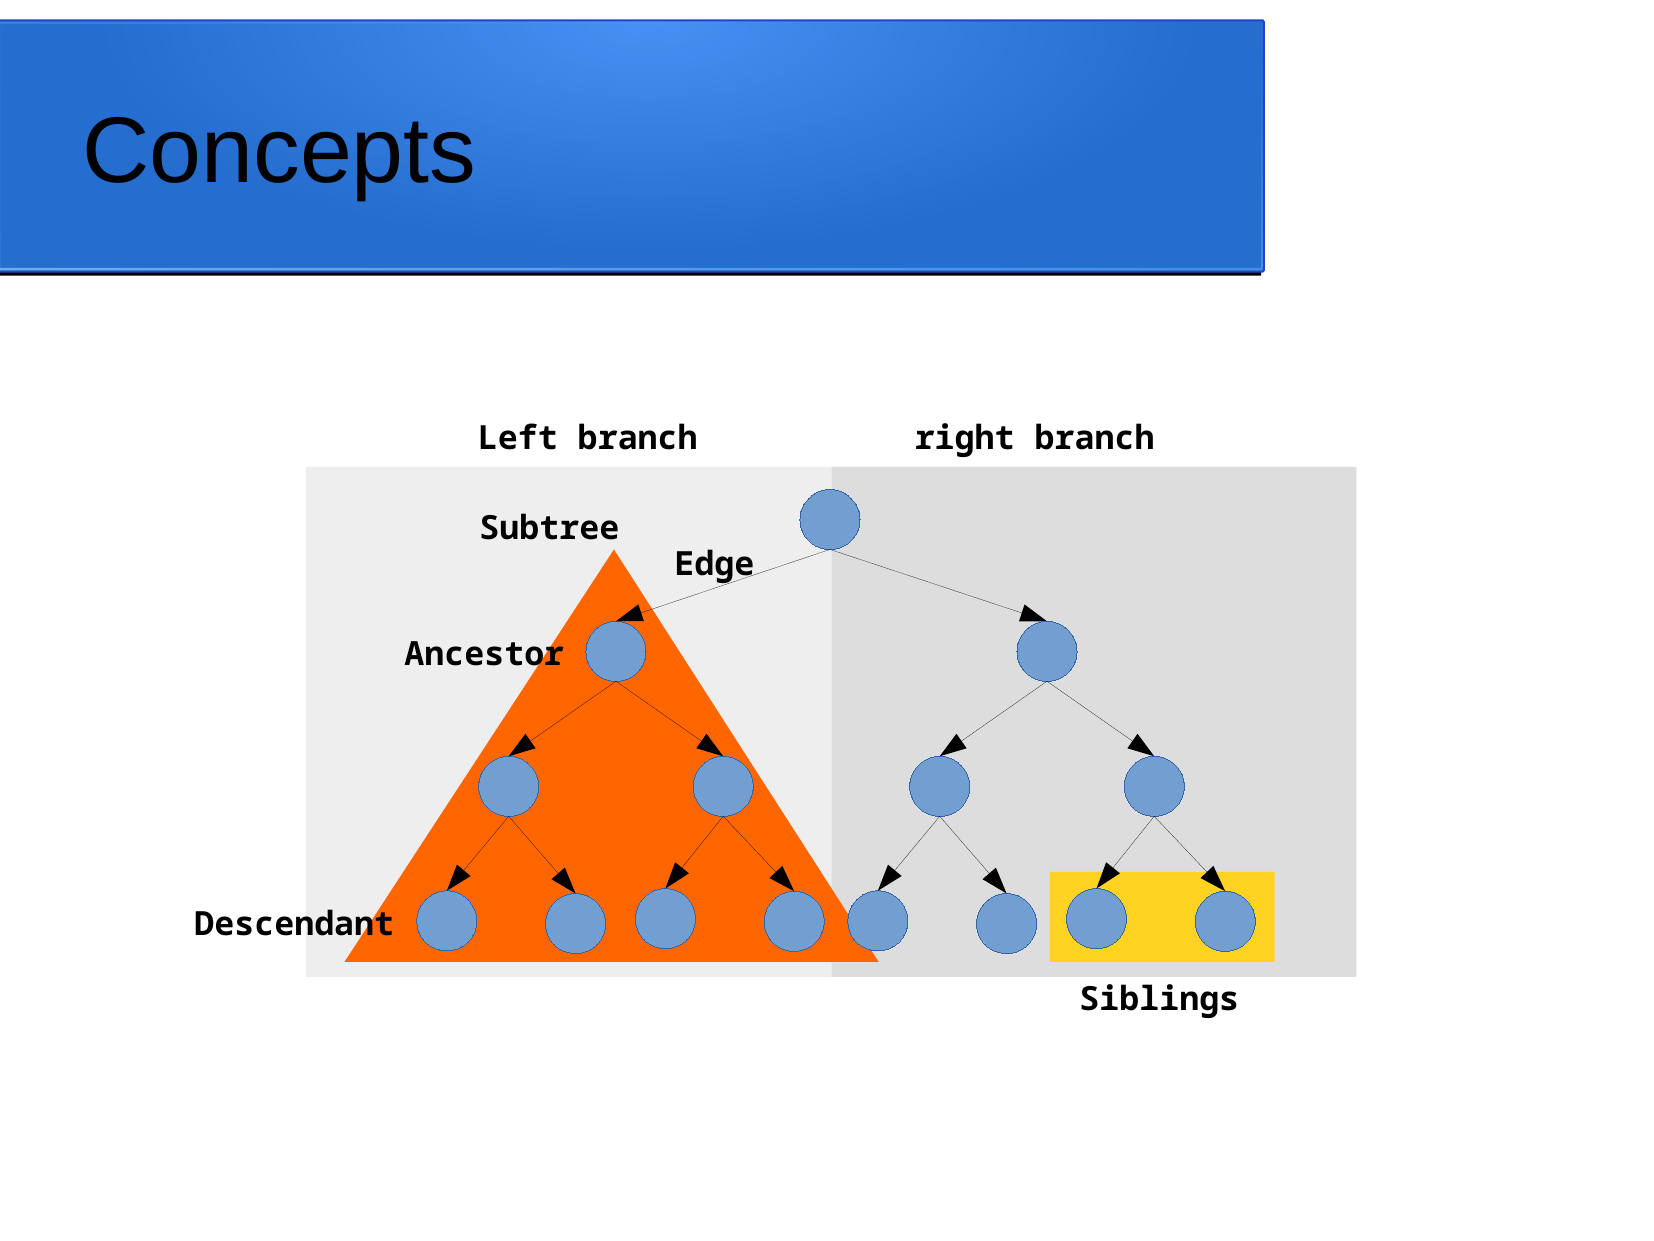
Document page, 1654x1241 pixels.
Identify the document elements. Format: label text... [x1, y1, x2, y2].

text_box Edge [659, 532, 795, 587]
text_box right branch [900, 406, 1202, 461]
text_box [305, 466, 1357, 977]
text_box Subtree [464, 496, 676, 551]
text_box Left branch [463, 406, 765, 461]
text_box Ancestor [389, 622, 601, 677]
title Concepts [82, 47, 1235, 252]
text_box Siblings [1064, 967, 1290, 1022]
text_box Descendant [179, 892, 466, 947]
